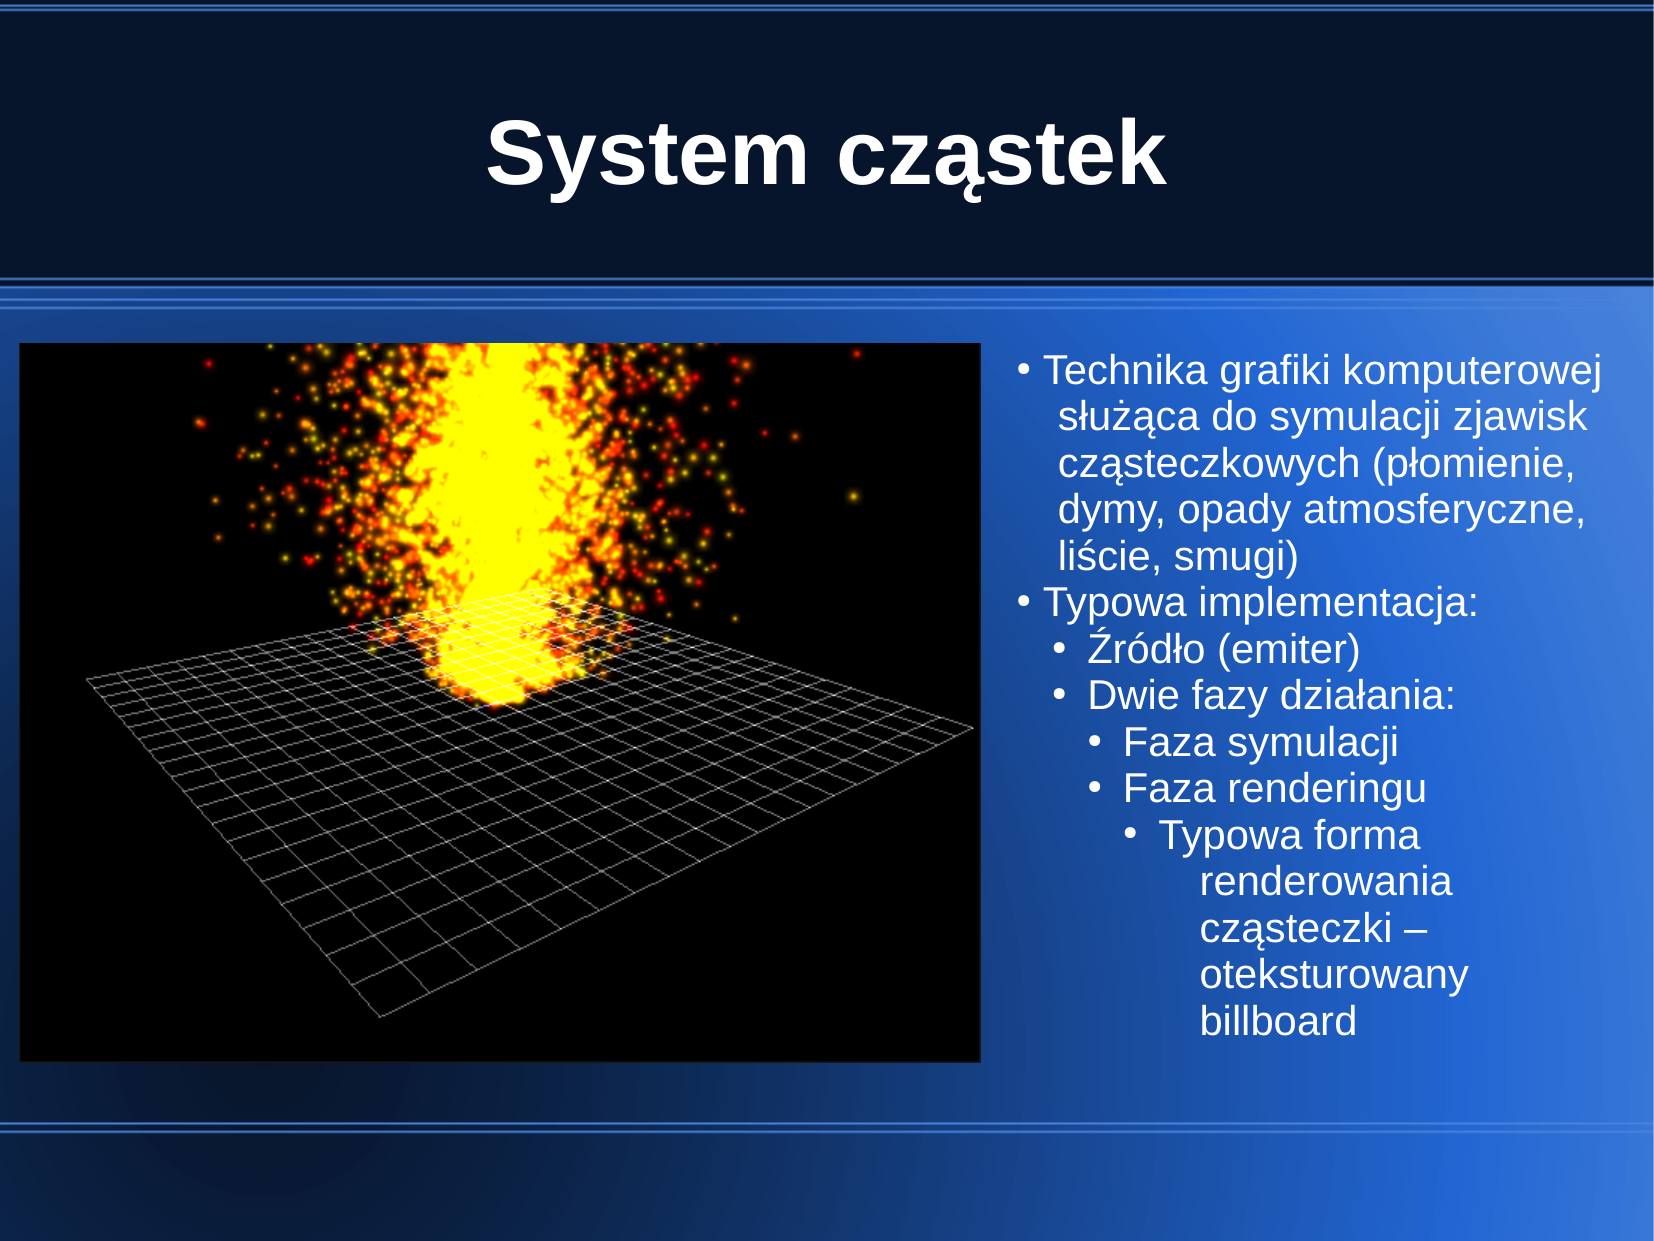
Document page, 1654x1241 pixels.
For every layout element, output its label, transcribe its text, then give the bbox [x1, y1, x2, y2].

text_box Technika grafiki komputerowej służąca do symulacji zjawisk cząsteczkowych (płomienie, dymy, opady atmosferyczne, liście, smugi) Typowa implementacja: Źródło (emiter) Dwie fazy działania: Faza symulacji Faza renderingu Typowa forma renderowania cząsteczki – oteksturowany billboard [984, 339, 1619, 1052]
picture [0, 0, 1654, 1241]
title System cząstek [82, 49, 1571, 257]
